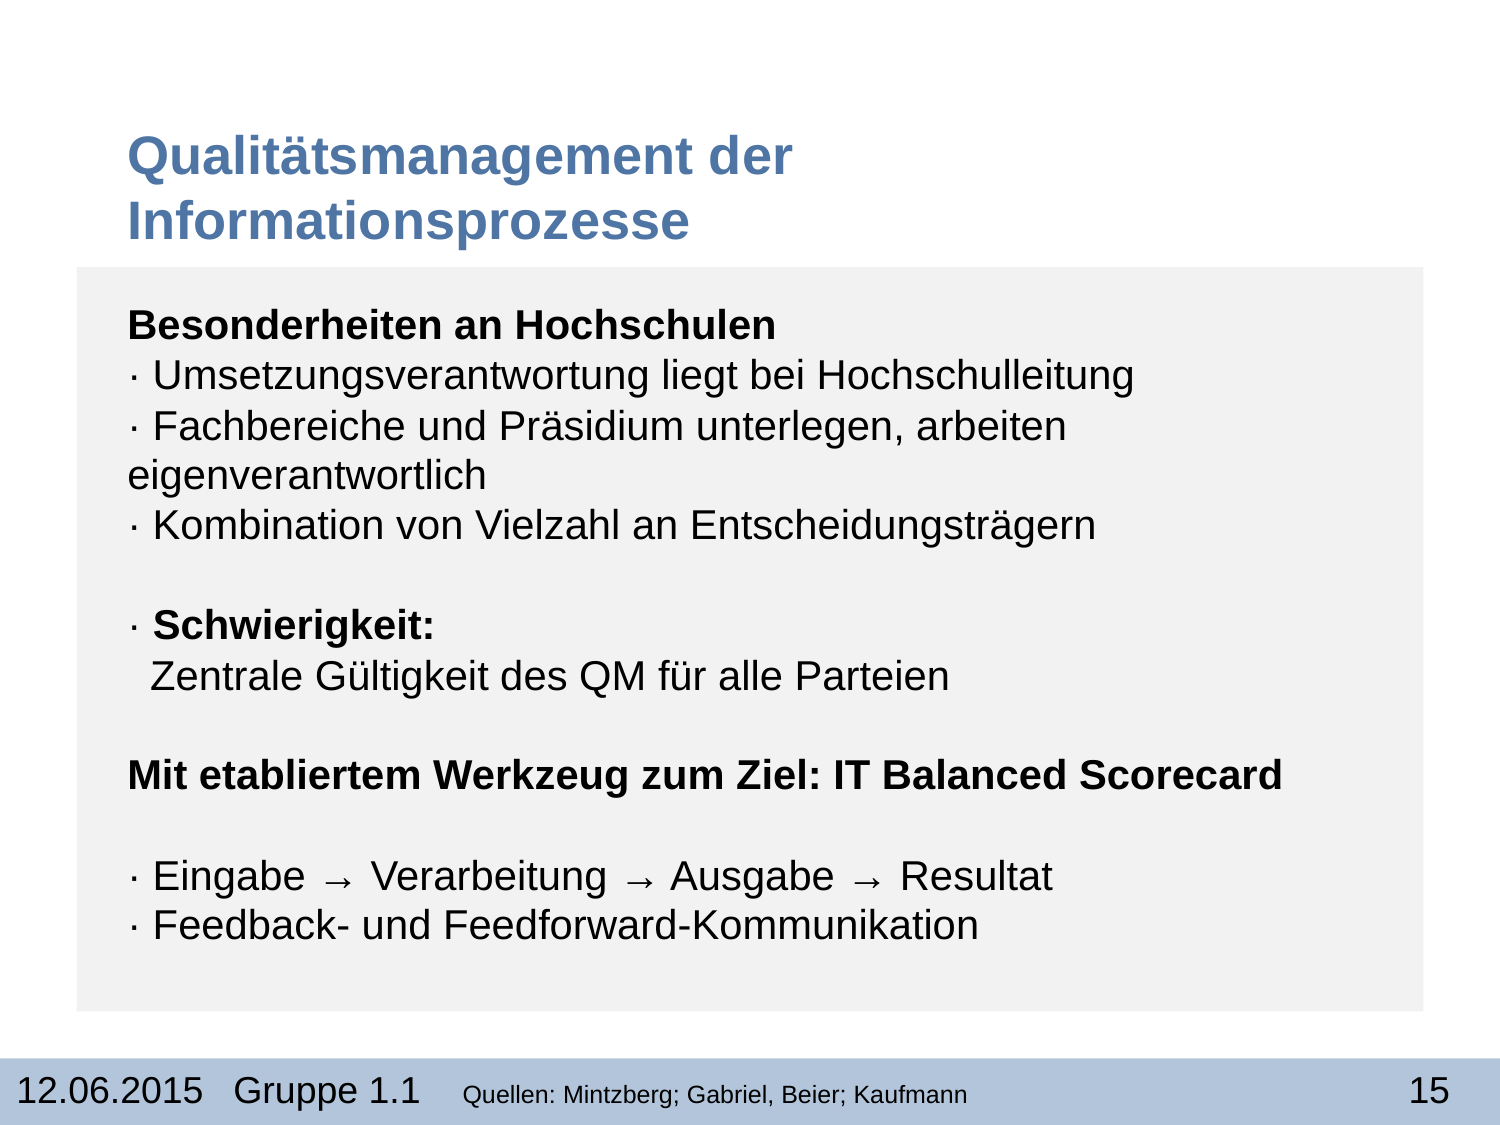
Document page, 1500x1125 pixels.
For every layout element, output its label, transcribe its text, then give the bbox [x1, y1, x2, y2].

text_box Gruppe 1.1 Quellen: Mintzberg; Gabriel, Beier; Kaufmann [218, 1058, 1341, 1125]
title Qualitätsmanagement der Informationsprozesse [112, 113, 1388, 290]
text_box 12.06.2015 [1, 1058, 218, 1125]
title Besonderheiten an Hochschulen · Umsetzungsverantwortung liegt bei Hochschulleitung · Fachbereiche und Präsidium unterlegen, arbeiten eigenverantwortlich · Kombination von Vielzahl an Entscheidungsträgern · Schwierigkeit: Zentrale Gültigkeit des QM für alle Parteien Mit etabliertem Werkzeug zum Ziel: IT Balanced Scorecard · Eingabe → Verarbeitung → Ausgabe → Resultat · Feedback- und Feedforward-Kommunikation [112, 290, 1453, 957]
title [75, 45, 1425, 233]
list [106, 129, 112, 875]
text_box <Nummer> [1393, 1058, 1500, 1125]
